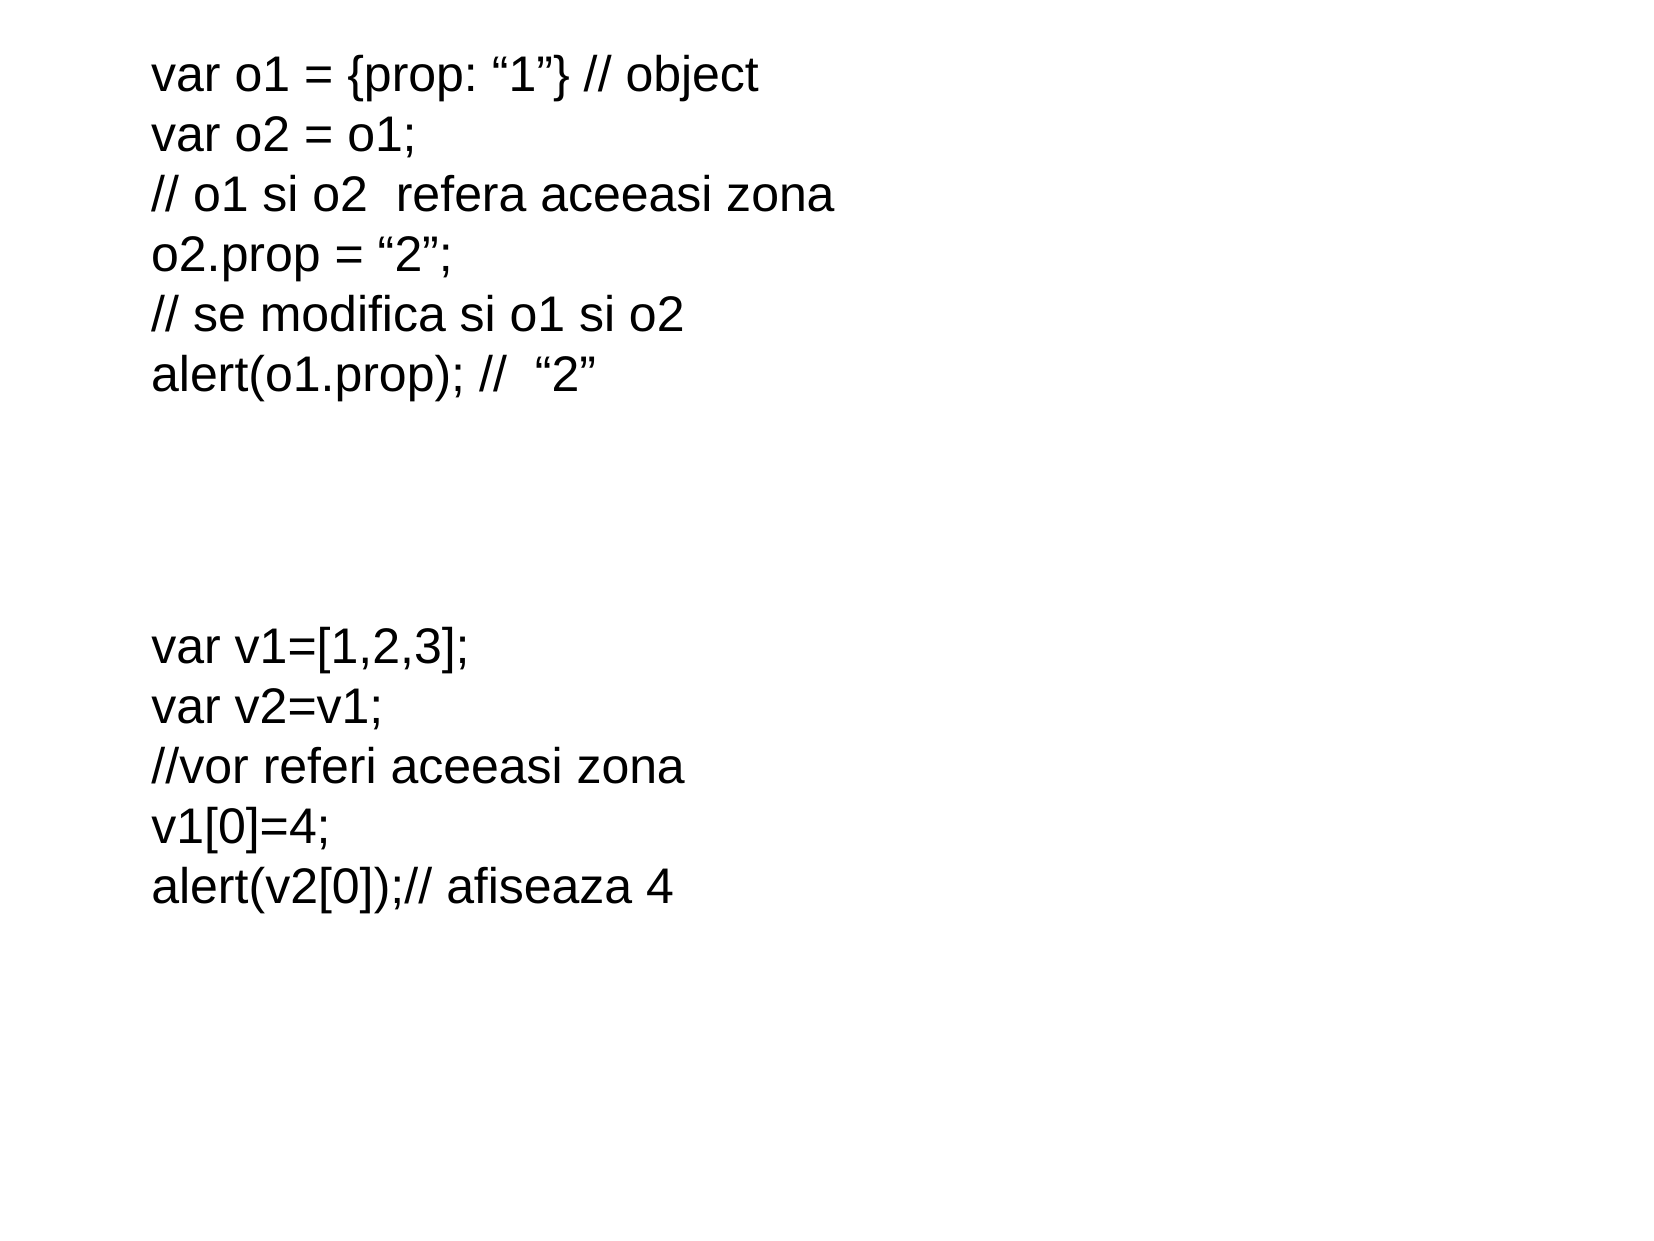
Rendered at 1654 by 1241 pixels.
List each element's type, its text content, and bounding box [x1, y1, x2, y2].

text_box var o1 = {prop: “1”} // object var o2 = o1; // o1 si o2 refera aceeasi zona o2.prop = “2”; // se modifica si o1 si o2 alert(o1.prop); // “2” [136, 34, 1009, 410]
text_box [96, 96, 1387, 1199]
text_box var v1=[1,2,3]; var v2=v1; //vor referi aceeasi zona v1[0]=4; alert(v2[0]);// afiseaza 4 [136, 605, 788, 982]
